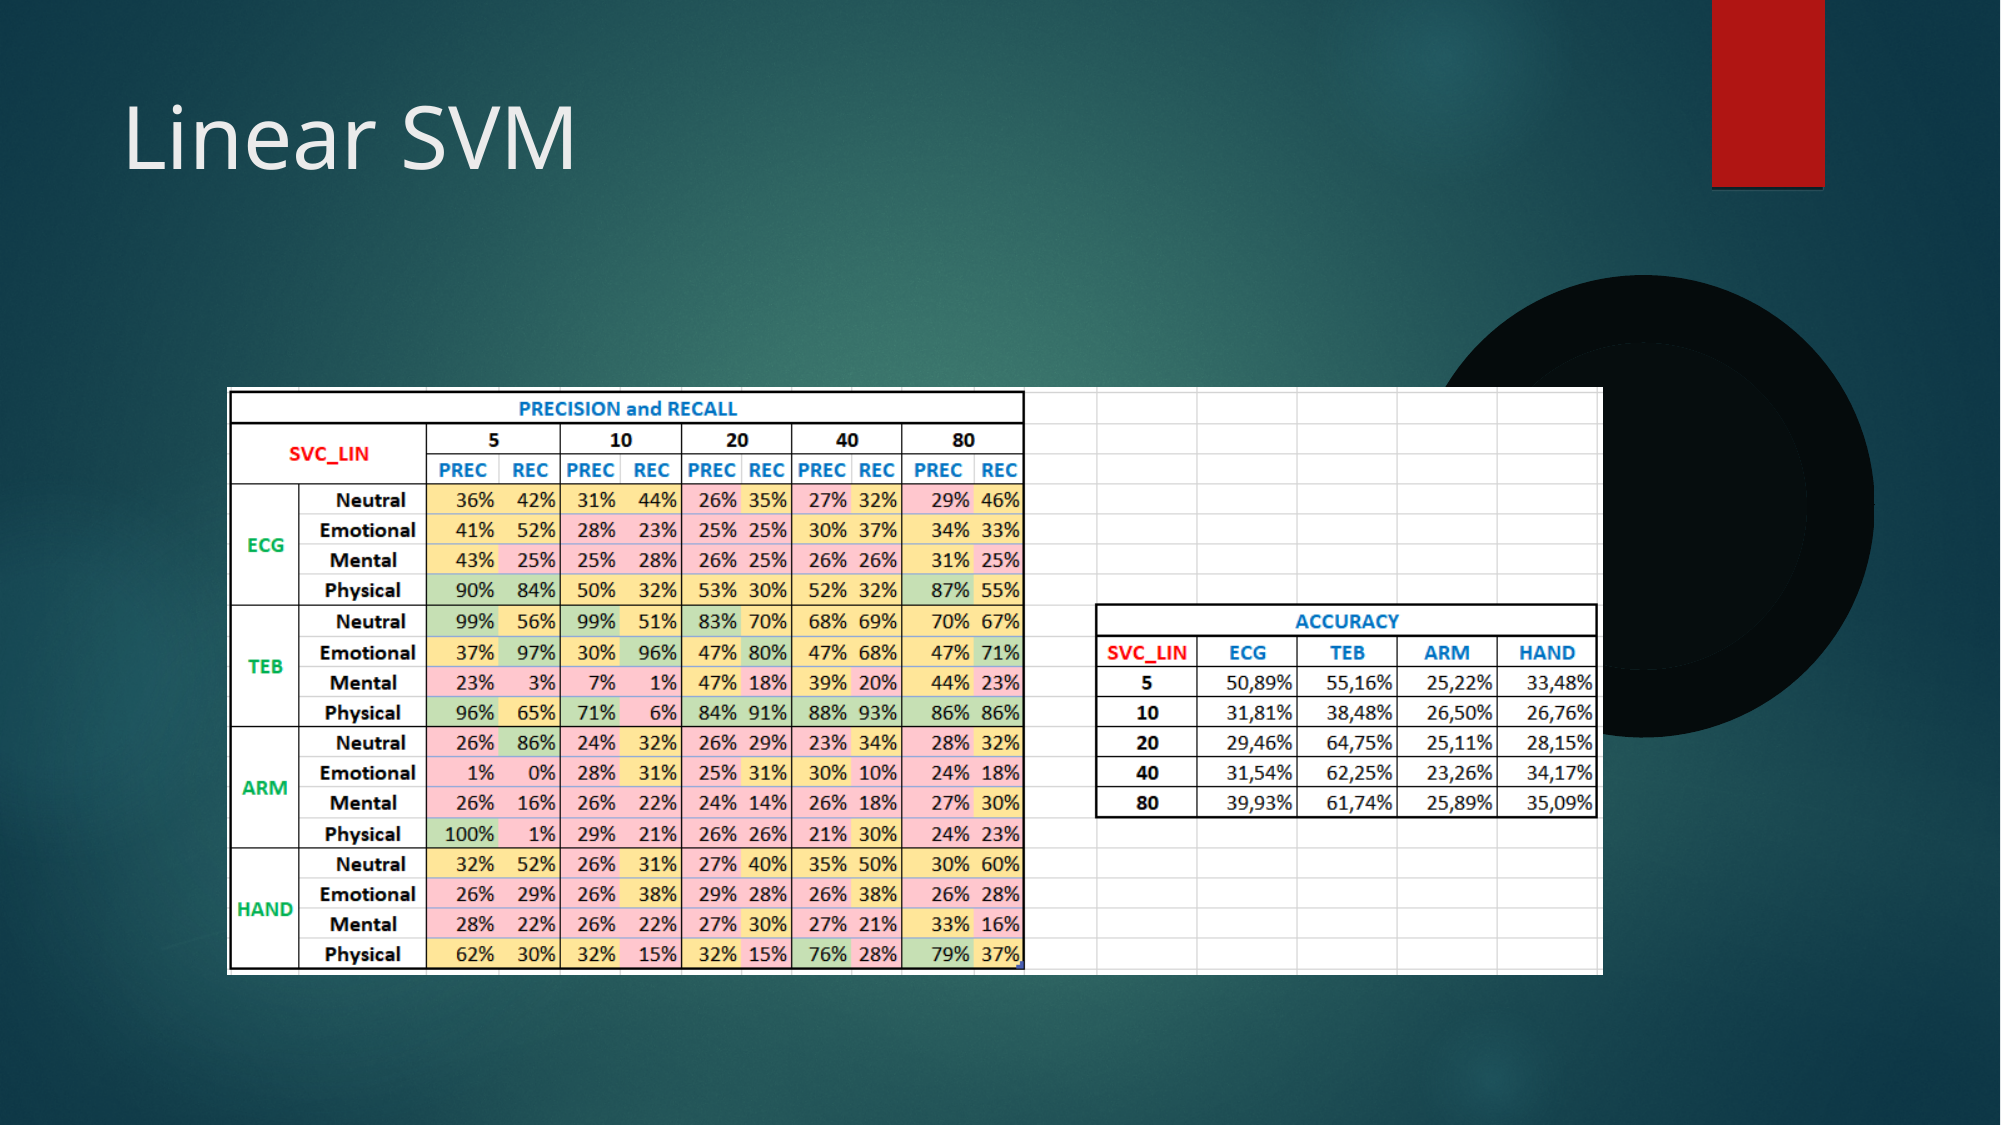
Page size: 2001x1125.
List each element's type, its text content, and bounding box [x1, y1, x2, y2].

title Linear SVM [106, 74, 1649, 305]
picture [227, 387, 1603, 975]
